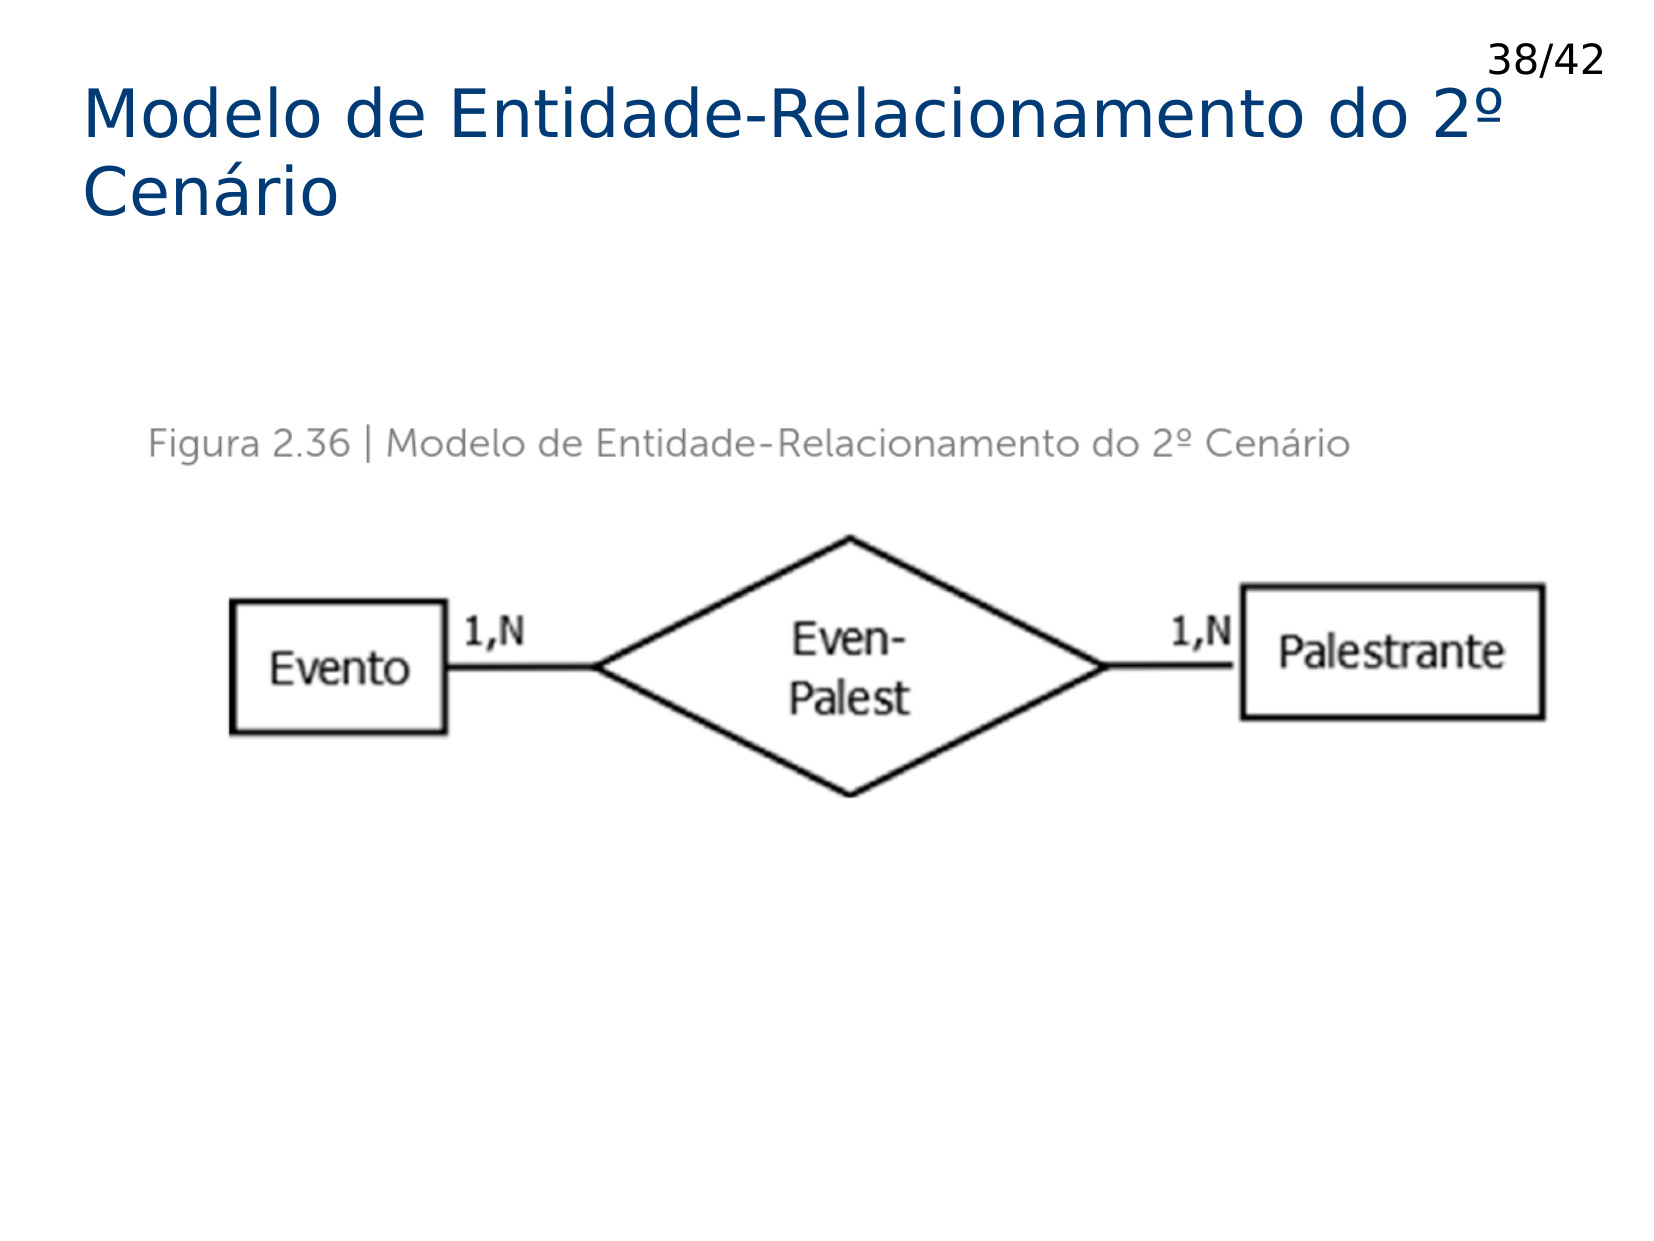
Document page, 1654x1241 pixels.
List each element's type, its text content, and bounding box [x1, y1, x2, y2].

title Modelo de Entidade-Relacionamento do 2º Cenário [82, 75, 1571, 231]
picture [145, 424, 1554, 806]
